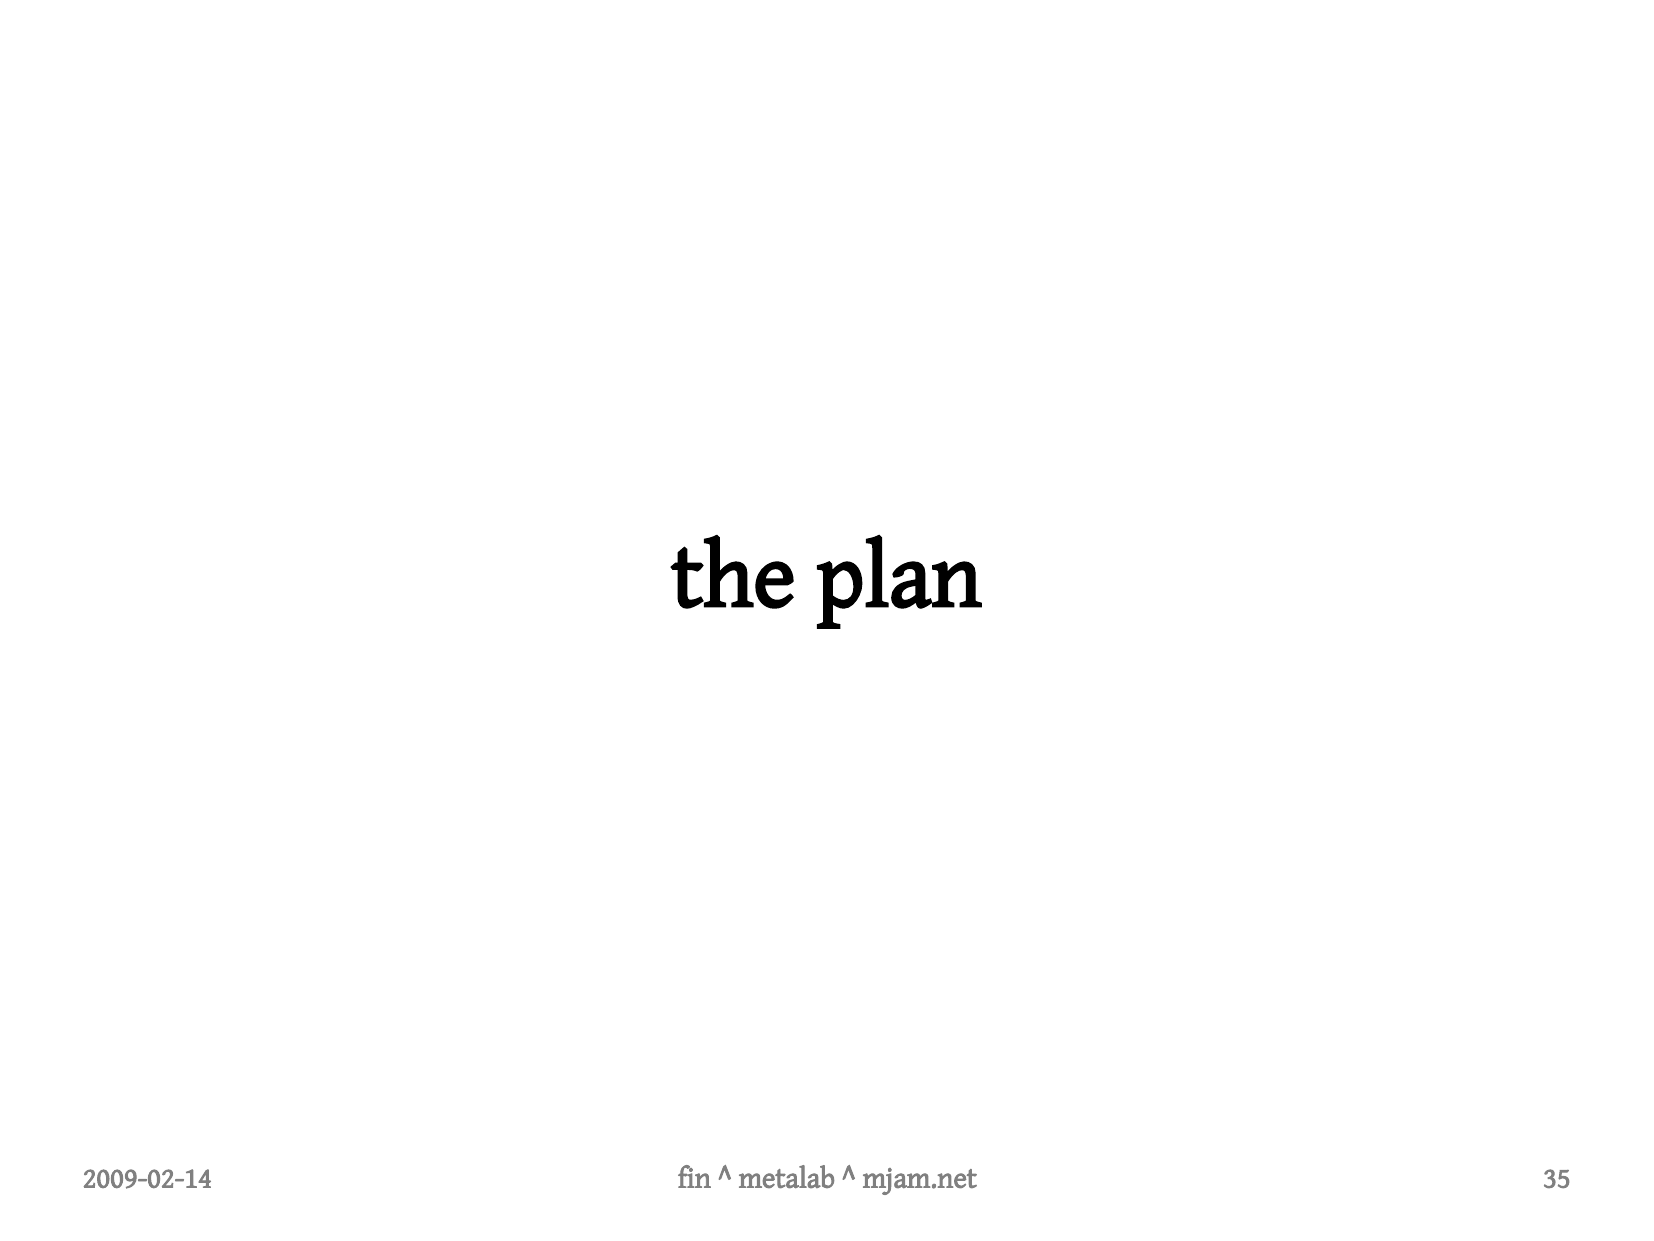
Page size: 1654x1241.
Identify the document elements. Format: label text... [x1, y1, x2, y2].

title the plan [82, 49, 1571, 1109]
